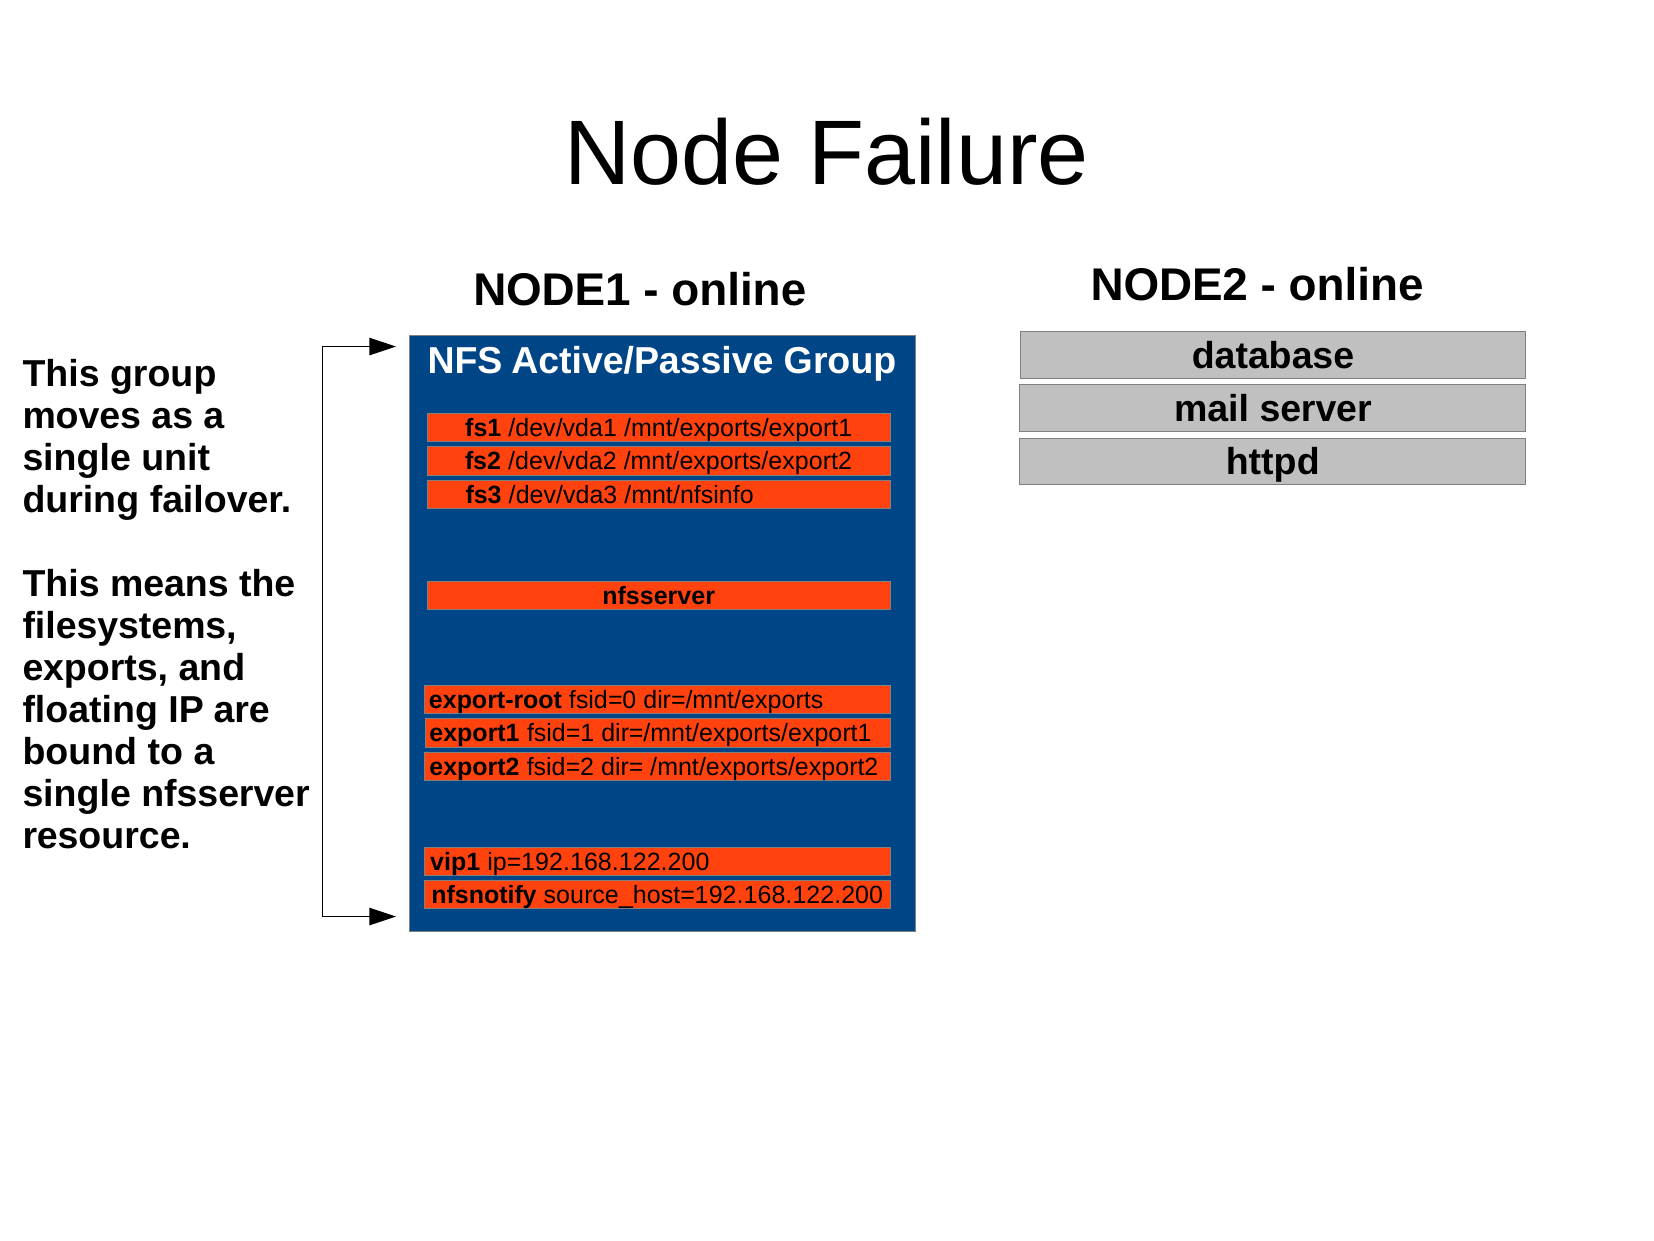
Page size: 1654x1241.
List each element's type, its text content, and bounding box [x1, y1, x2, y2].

text_box export2 fsid=2 dir= /mnt/exports/export2 [424, 752, 891, 781]
text_box fs2 /dev/vda2 /mnt/exports/export2 [427, 446, 891, 476]
text_box nfsnotify source_host=192.168.122.200 [424, 880, 891, 909]
text_box NODE1 - online [458, 256, 894, 339]
text_box fs3 /dev/vda3 /mnt/nfsinfo [427, 480, 891, 509]
text_box NFS Active/Passive Group [409, 335, 916, 932]
text_box export1 fsid=1 dir=/mnt/exports/export1 [425, 718, 891, 748]
text_box database [1020, 331, 1526, 379]
text_box vip1 ip=192.168.122.200 [424, 847, 891, 876]
text_box export-root fsid=0 dir=/mnt/exports [424, 685, 891, 714]
title Node Failure [82, 49, 1571, 257]
text_box httpd [1019, 438, 1526, 485]
text_box nfsserver [427, 581, 891, 610]
text_box fs1 /dev/vda1 /mnt/exports/export1 [427, 413, 891, 442]
text_box NODE2 - online [1075, 251, 1466, 331]
text_box This group moves as a single unit during failover. This means the filesystems, exports, and floating IP are bound to a single nfsserver resource. [7, 345, 331, 864]
text_box mail server [1019, 384, 1526, 432]
